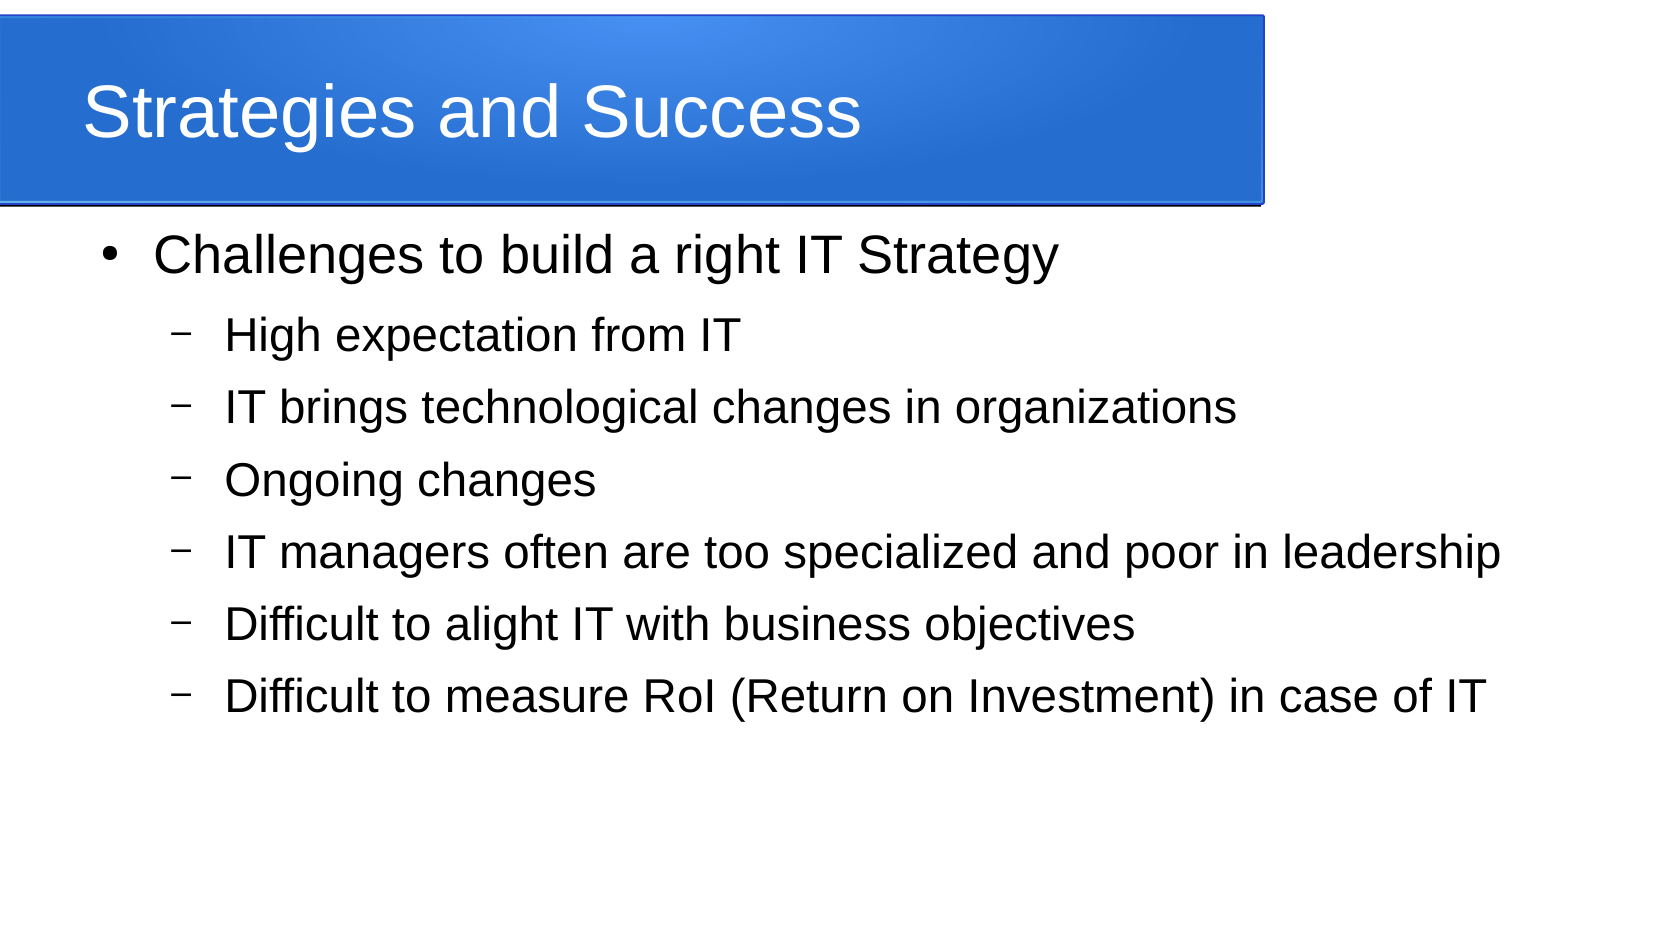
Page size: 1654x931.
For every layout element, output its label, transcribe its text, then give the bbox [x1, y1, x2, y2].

title Strategies and Success [82, 33, 1235, 191]
list Challenges to build a right IT Strategy High expectation from IT IT brings technological changes in organizations Ongoing changes IT managers often are too specialized and poor in leadership Difficult to alight IT with business objectives Difficult to measure RoI (Return on Investment) in case of IT [82, 224, 1571, 764]
